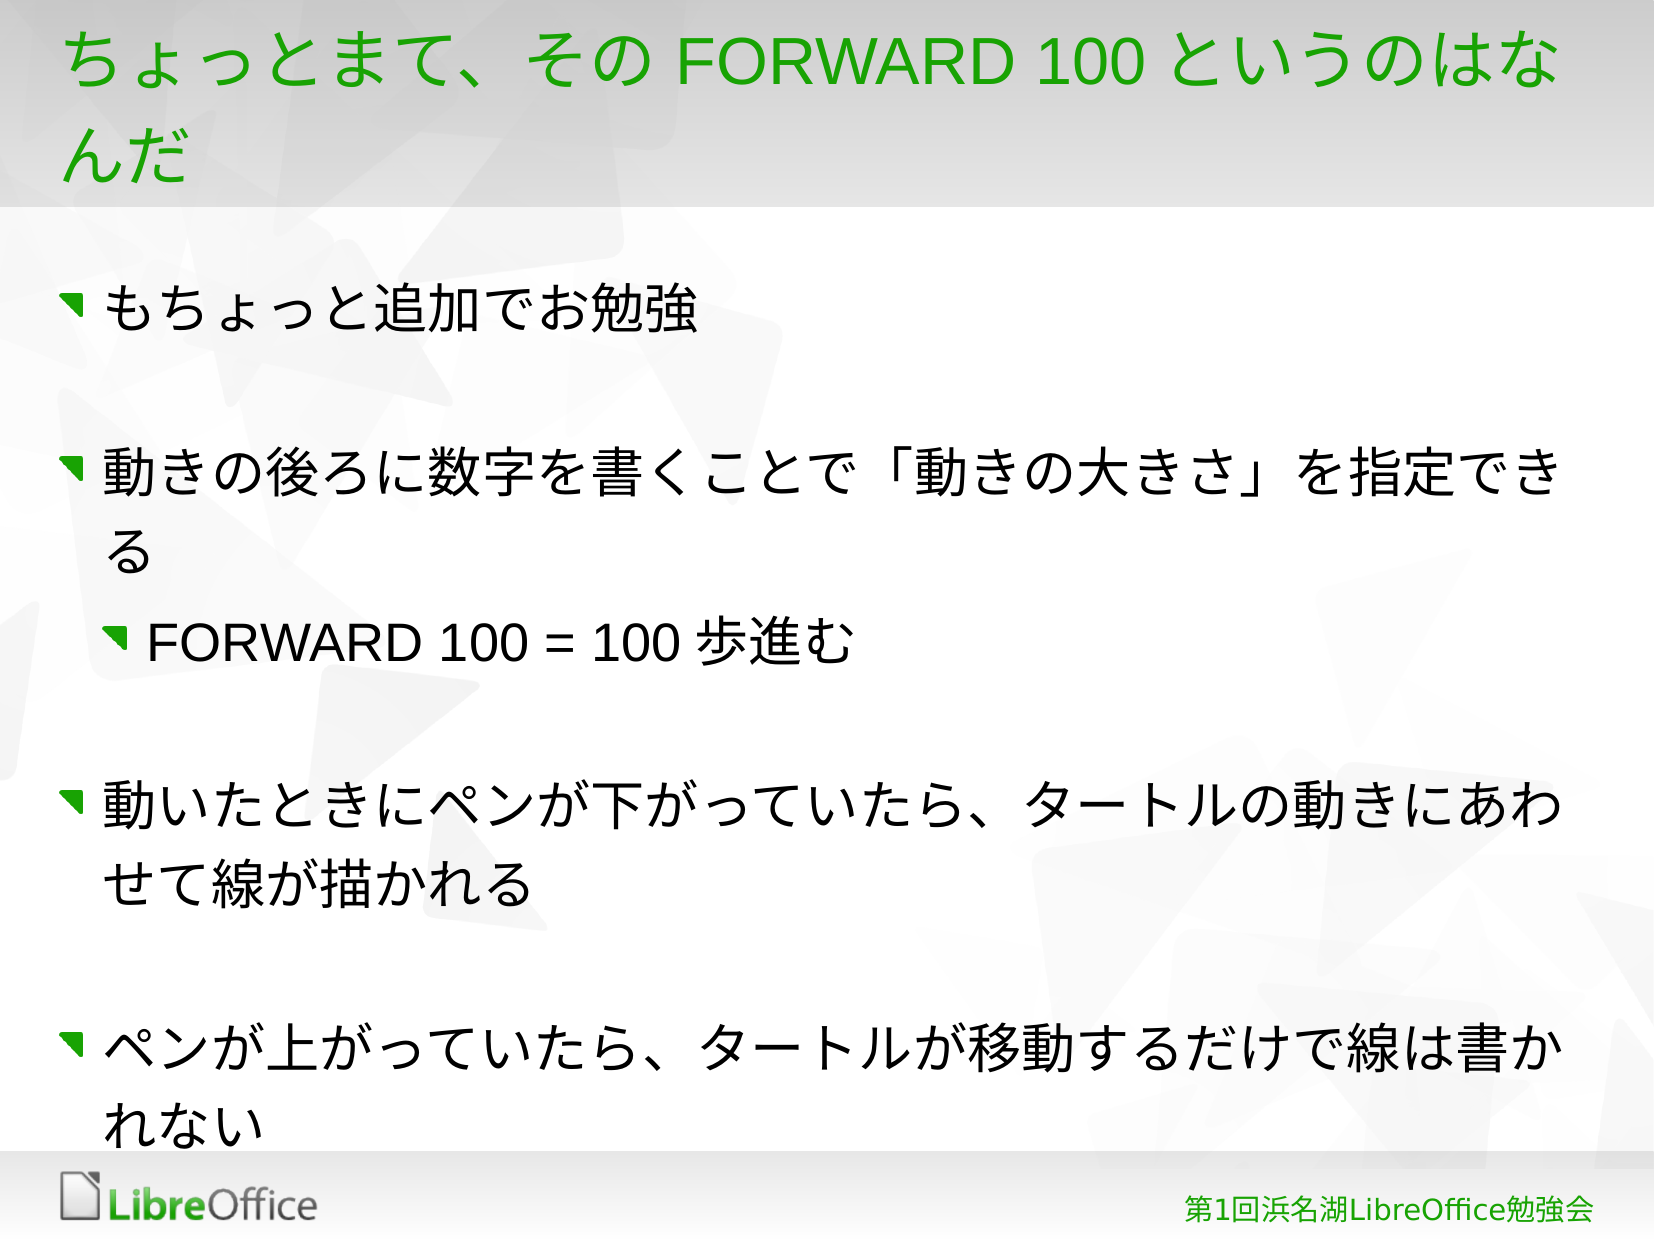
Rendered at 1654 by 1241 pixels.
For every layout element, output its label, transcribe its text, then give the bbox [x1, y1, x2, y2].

picture [915, 548, 1654, 1169]
title ちょっとまて、そのFORWARD 100というのはなんだ [59, 29, 1595, 178]
picture [0, 0, 783, 931]
picture [41, 1152, 337, 1240]
list もちょっと追加でお勉強 動きの後ろに数字を書くことで「動きの大きさ」を指定できる FORWARD 100 = 100歩進む 動いたときにペンが下がっていたら、タートルの動きにあわせて線が描かれる ペンが上がっていたら、タートルが移動するだけで線は書かれない なお「タートルの位置に何かを描く」という命令もあったりします CIRCLE とかLABELとか [59, 265, 1595, 1108]
